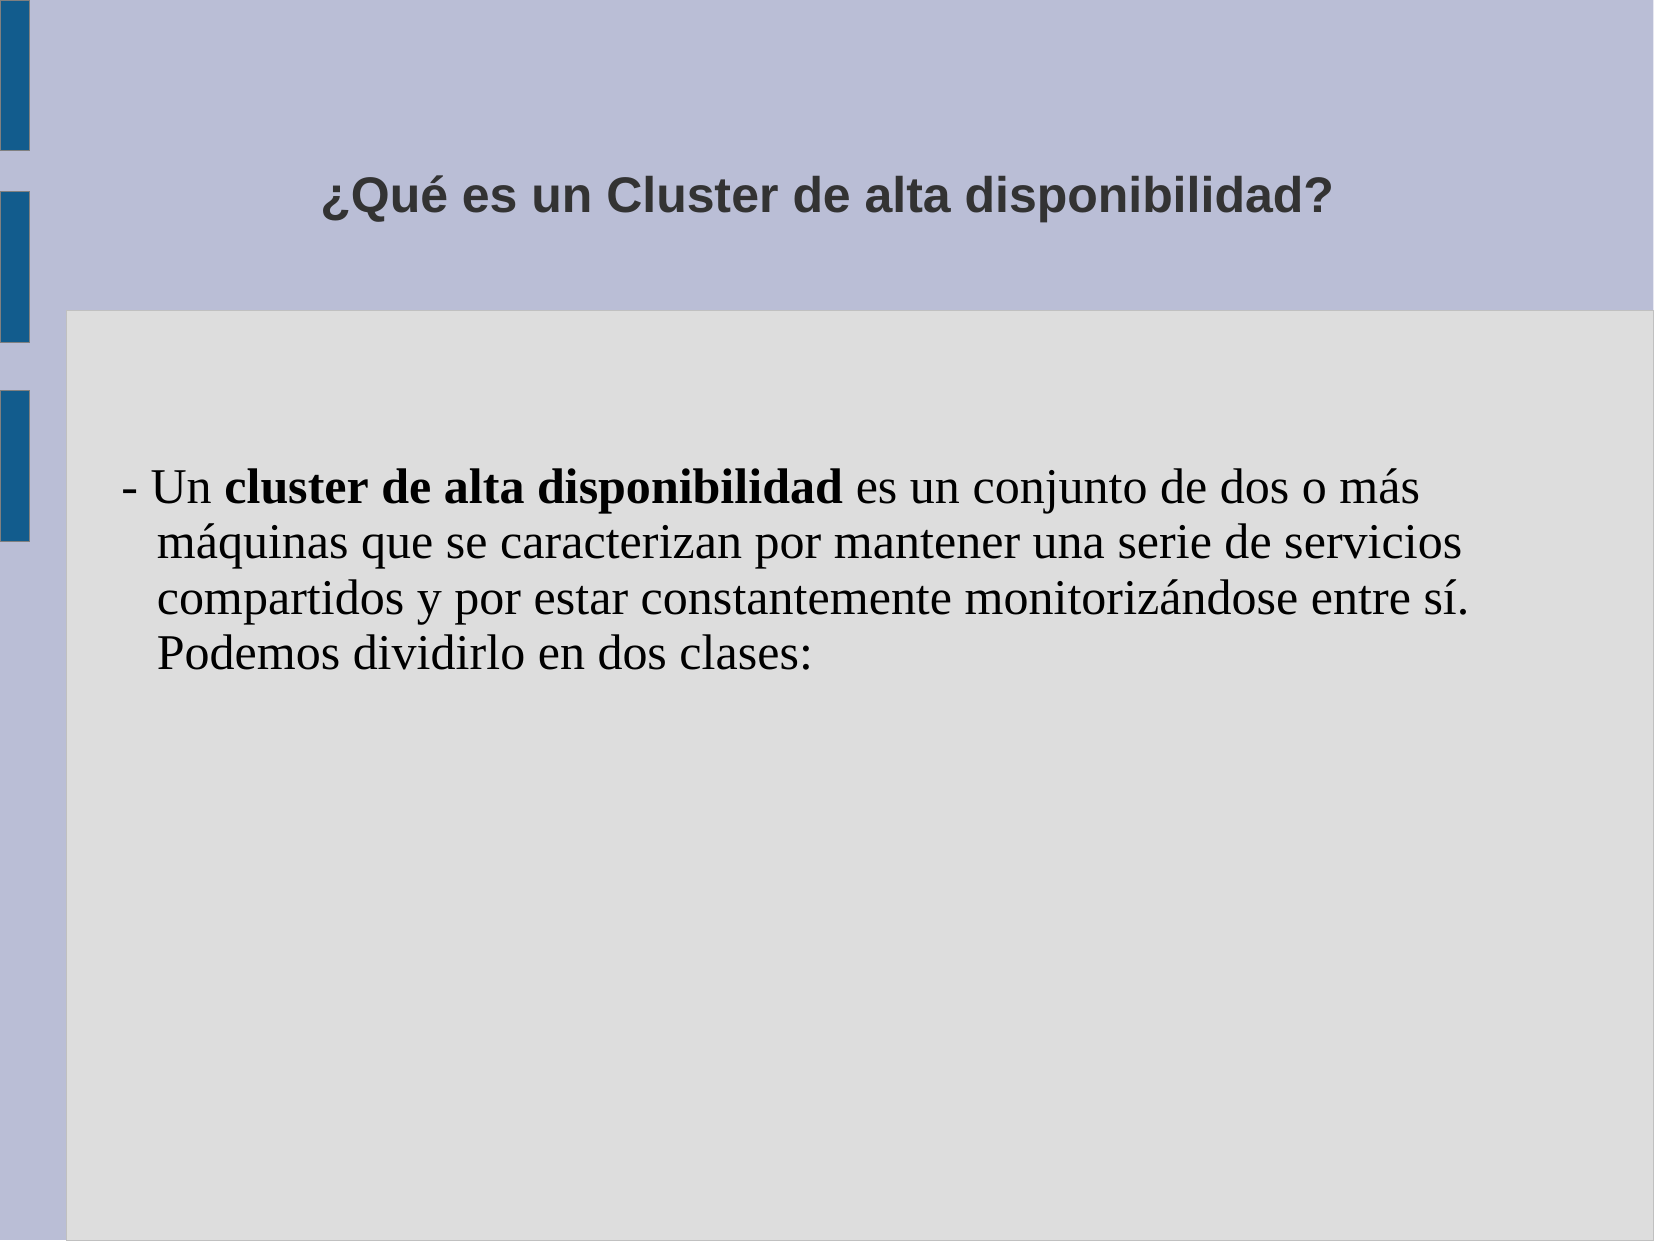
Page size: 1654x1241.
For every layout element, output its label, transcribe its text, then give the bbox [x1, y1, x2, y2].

subtitle - Un cluster de alta disponibilidad es un conjunto de dos o más máquinas que se caracterizan por mantener una serie de servicios compartidos y por estar constantemente monitorizándose entre sí. Podemos dividirlo en dos clases: [121, 344, 1534, 1127]
title ¿Qué es un Cluster de alta disponibilidad? [121, 91, 1534, 299]
